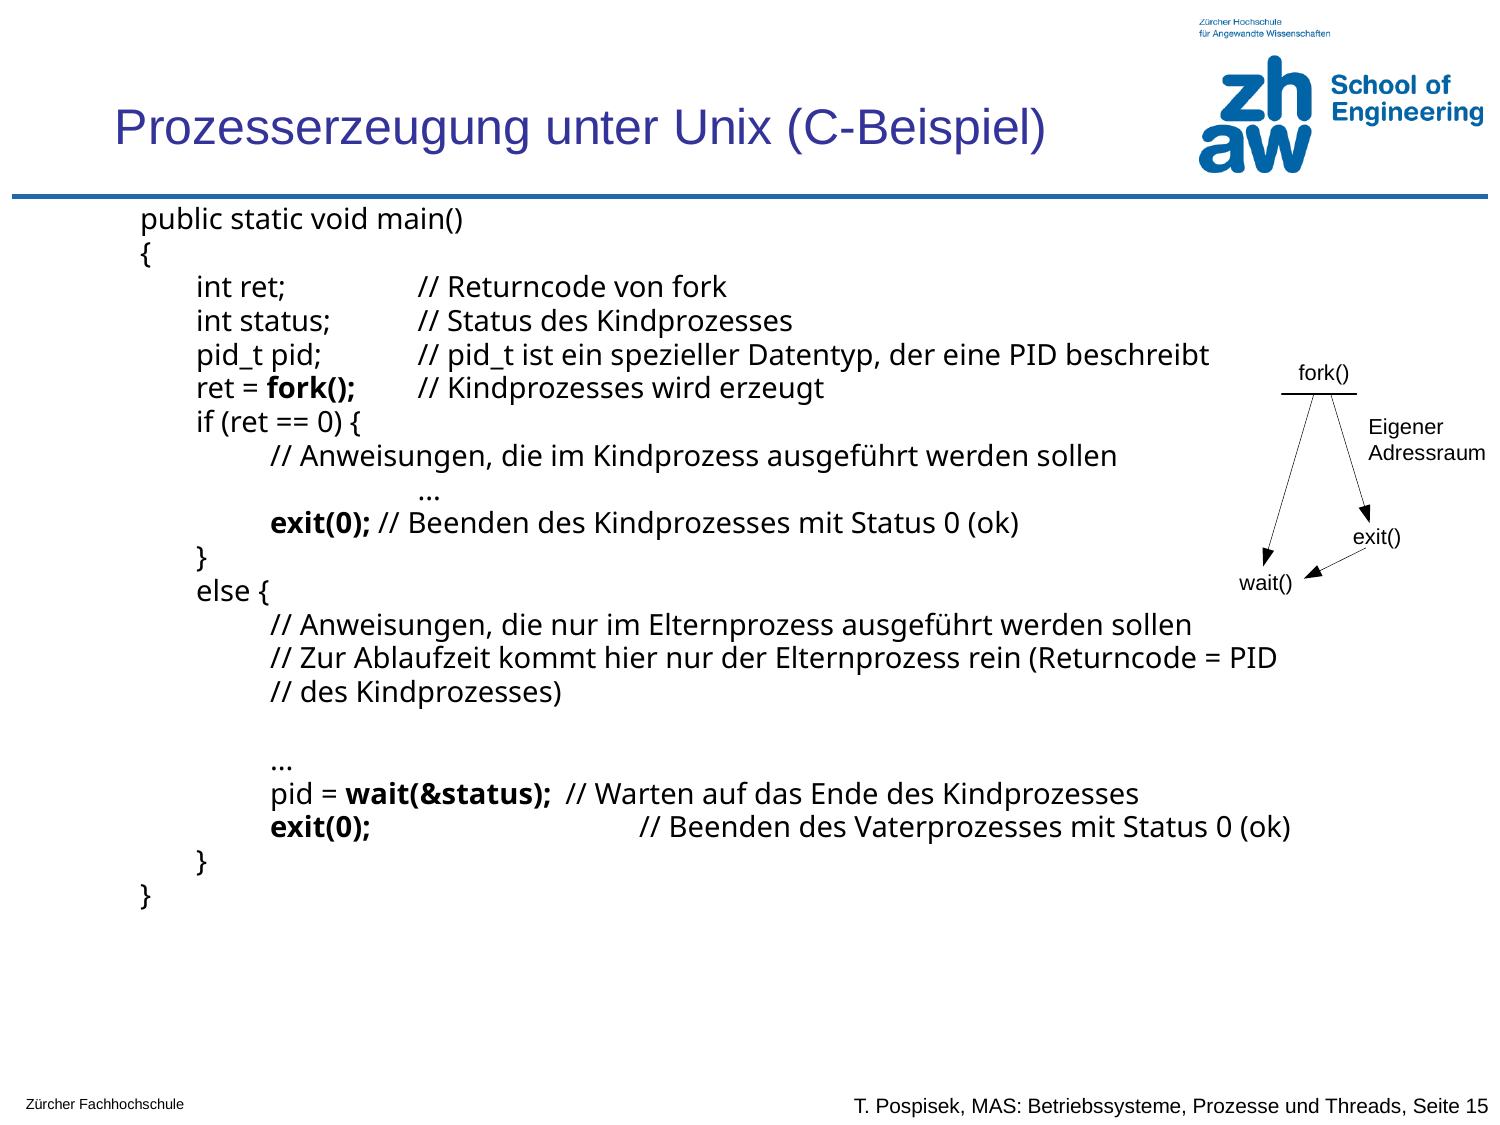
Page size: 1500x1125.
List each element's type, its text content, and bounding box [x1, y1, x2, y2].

picture [1199, 19, 1483, 173]
picture [1205, 332, 1500, 627]
list public static void main() { int ret; // Returncode von fork int status; // Status des Kindprozesses pid_t pid; // pid_t ist ein spezieller Datentyp, der eine PID beschreibt ret = fork(); // Kindprozesses wird erzeugt if (ret == 0) { // Anweisungen, die im Kindprozess ausgeführt werden sollen ... exit(0); // Beenden des Kindprozesses mit Status 0 (ok) } else { // Anweisungen, die nur im Elternprozess ausgeführt werden sollen // Zur Ablaufzeit kommt hier nur der Elternprozess rein (Returncode = PID // des Kindprozesses) ... pid = wait(&status); // Warten auf das Ende des Kindprozesses exit(0); // Beenden des Vaterprozesses mit Status 0 (ok) } } [125, 200, 1382, 1000]
title Prozesserzeugung unter Unix (C-Beispiel) [99, 50, 1379, 163]
